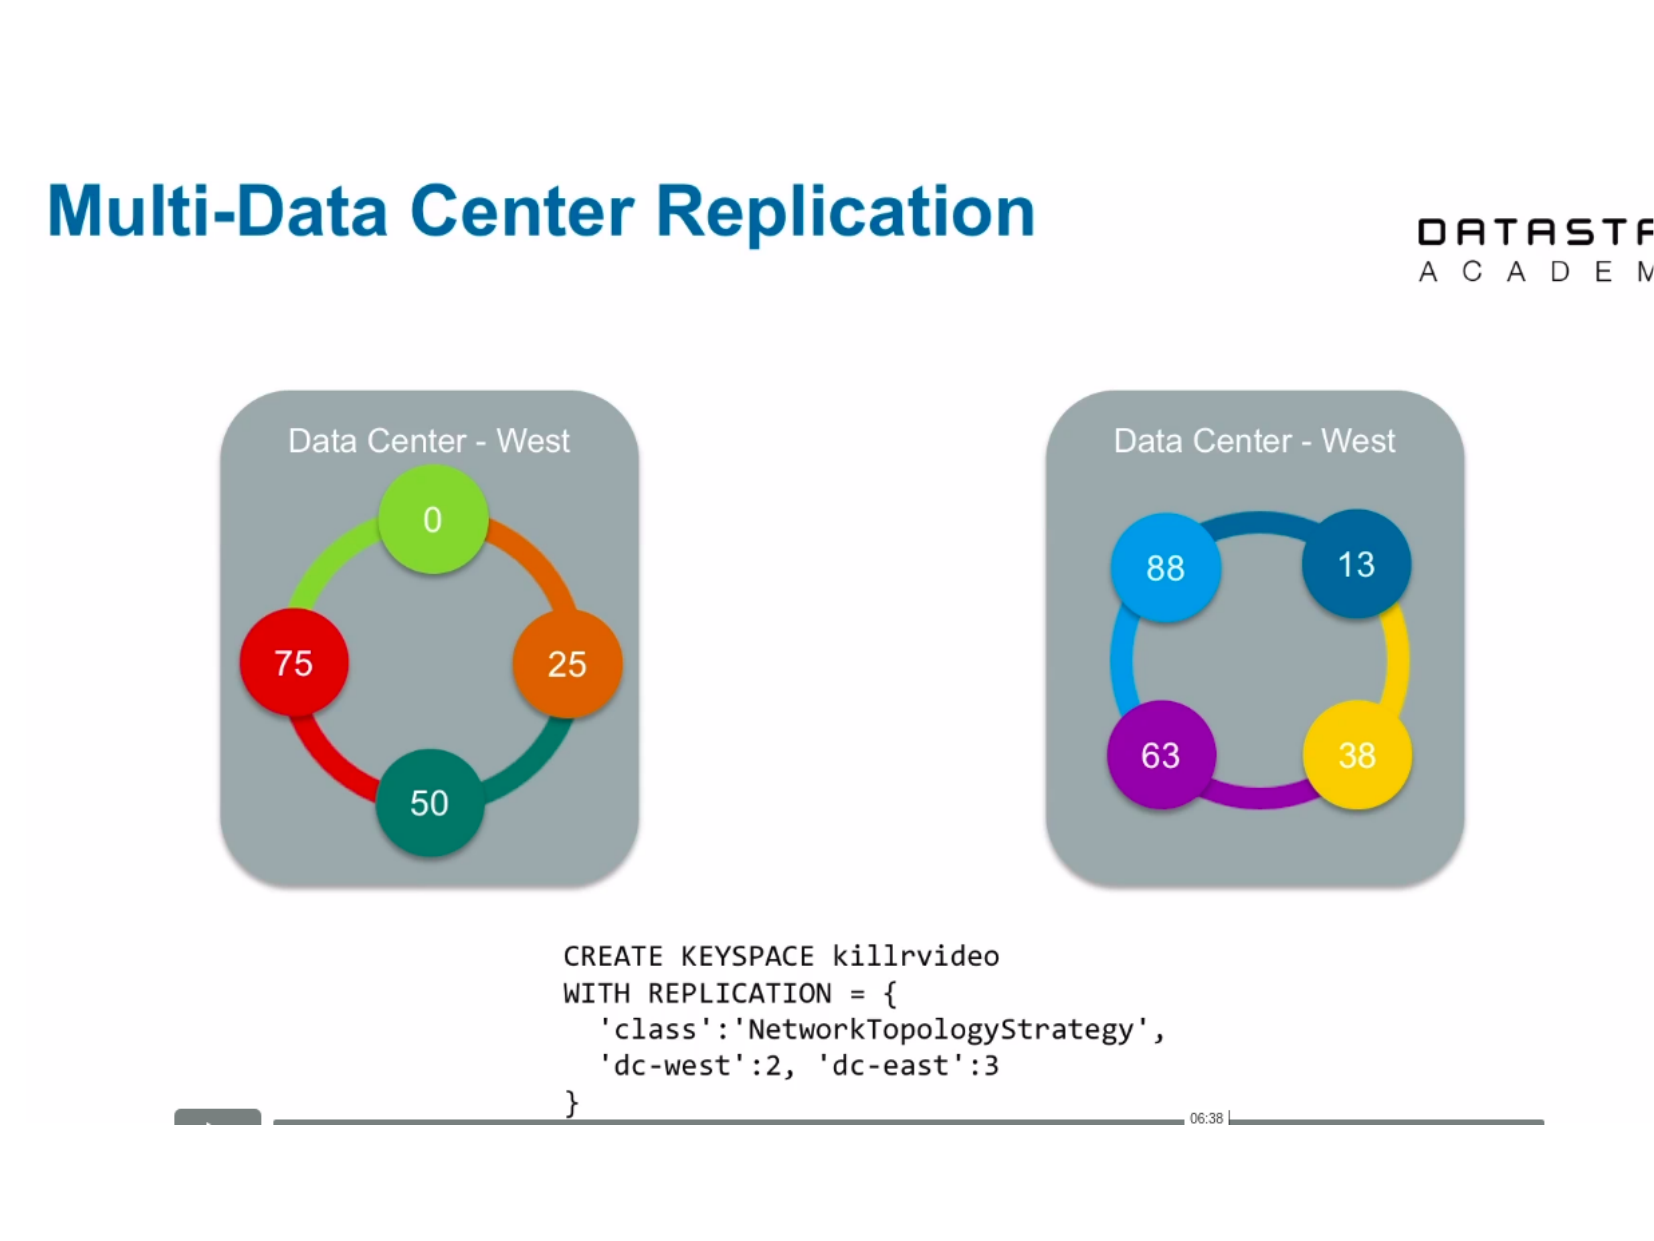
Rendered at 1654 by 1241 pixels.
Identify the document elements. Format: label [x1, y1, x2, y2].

picture [26, 181, 1654, 1126]
